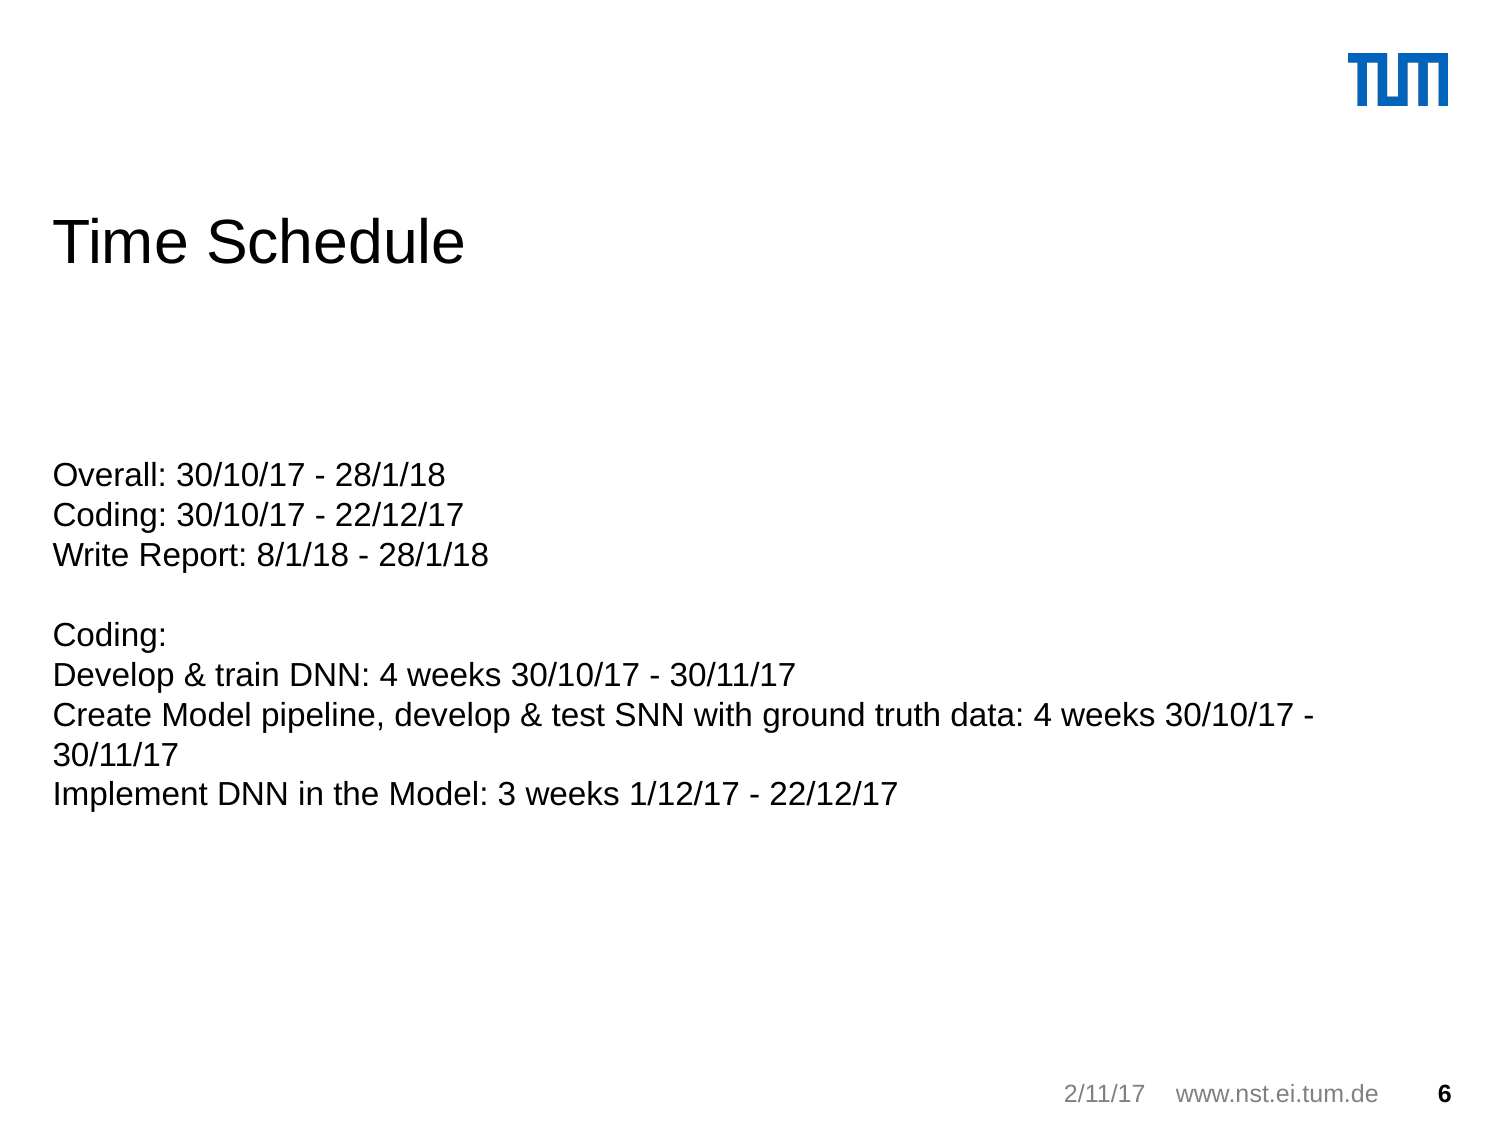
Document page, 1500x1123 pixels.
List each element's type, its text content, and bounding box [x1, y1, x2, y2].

text_box Overall: 30/10/17 - 28/1/18 Coding: 30/10/17 - 22/12/17 Write Report: 8/1/18 - 28/1/18 Coding: Develop & train DNN: 4 weeks 30/10/17 - 30/11/17 Create Model pipeline, develop & test SNN with ground truth data: 4 weeks 30/10/17 - 30/11/17 Implement DNN in the Model: 3 weeks 1/12/17 - 22/12/17 [52, 413, 1453, 1063]
text_box Time Schedule [52, 200, 1453, 355]
picture [1348, 53, 1448, 106]
